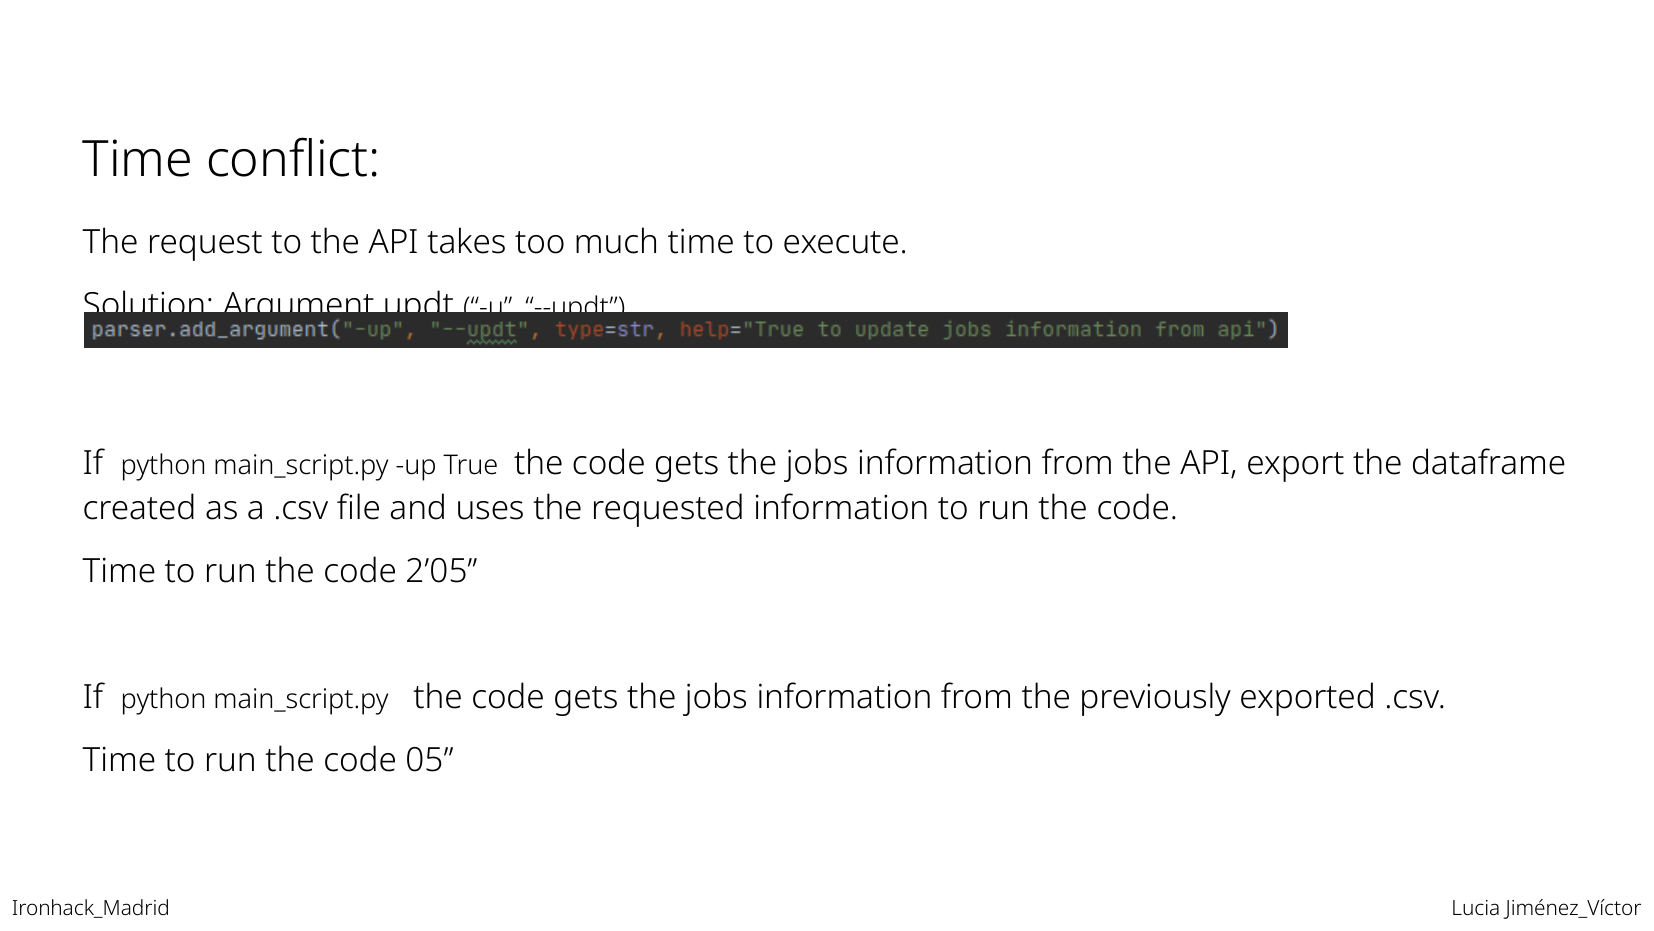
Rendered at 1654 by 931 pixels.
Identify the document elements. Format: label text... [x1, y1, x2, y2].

subtitle Time conflict: The request to the API takes too much time to execute. Solution: Argument updt (“-u”, “--updt”) If python main_script.py -up True the code gets the jobs information from the API, export the dataframe created as a .csv file and uses the requested information to run the code. Time to run the code 2’05’’ If python main_script.py the code gets the jobs information from the previously exported .csv. Time to run the code 05’’ [82, 123, 1571, 883]
picture [84, 312, 1288, 348]
title Lucia Jiménez_Víctor [1381, 848, 1642, 922]
title Ironhack_Madrid [11, 848, 272, 922]
